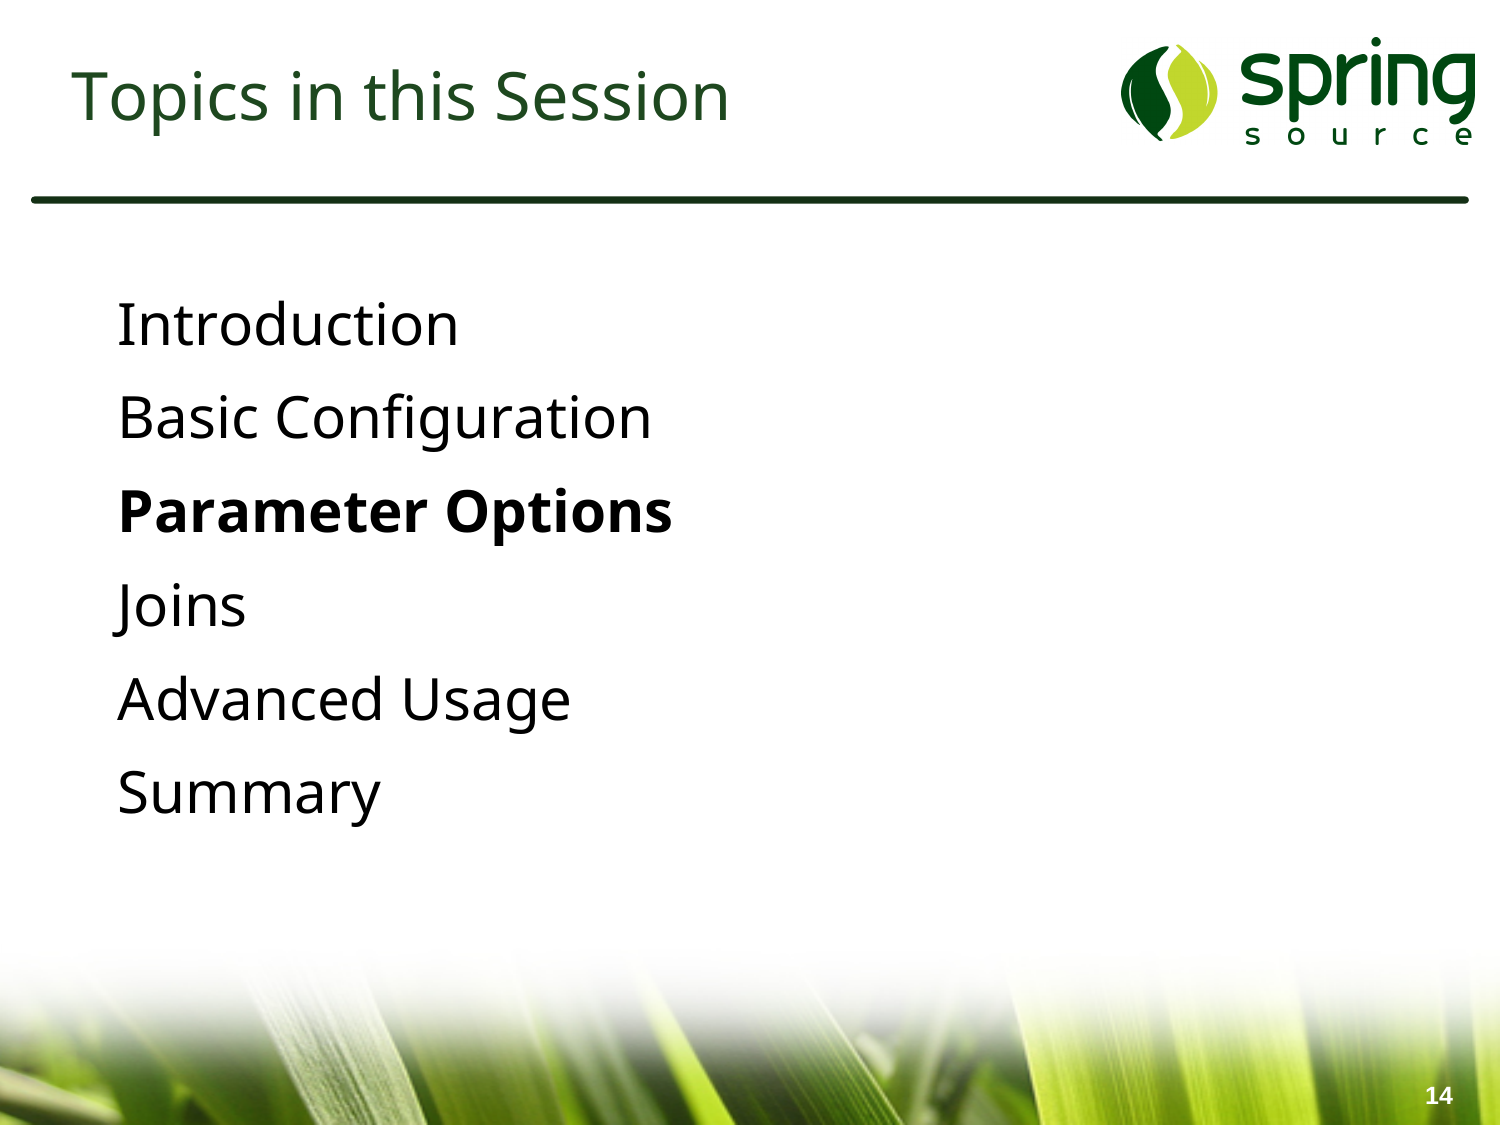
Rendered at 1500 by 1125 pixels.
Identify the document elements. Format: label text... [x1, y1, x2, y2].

picture [0, 944, 1500, 1125]
picture [1121, 37, 1475, 145]
title Topics in this Session [56, 13, 1089, 176]
list Introduction Basic Configuration Parameter Options Joins Advanced Usage Summary [103, 275, 1394, 938]
